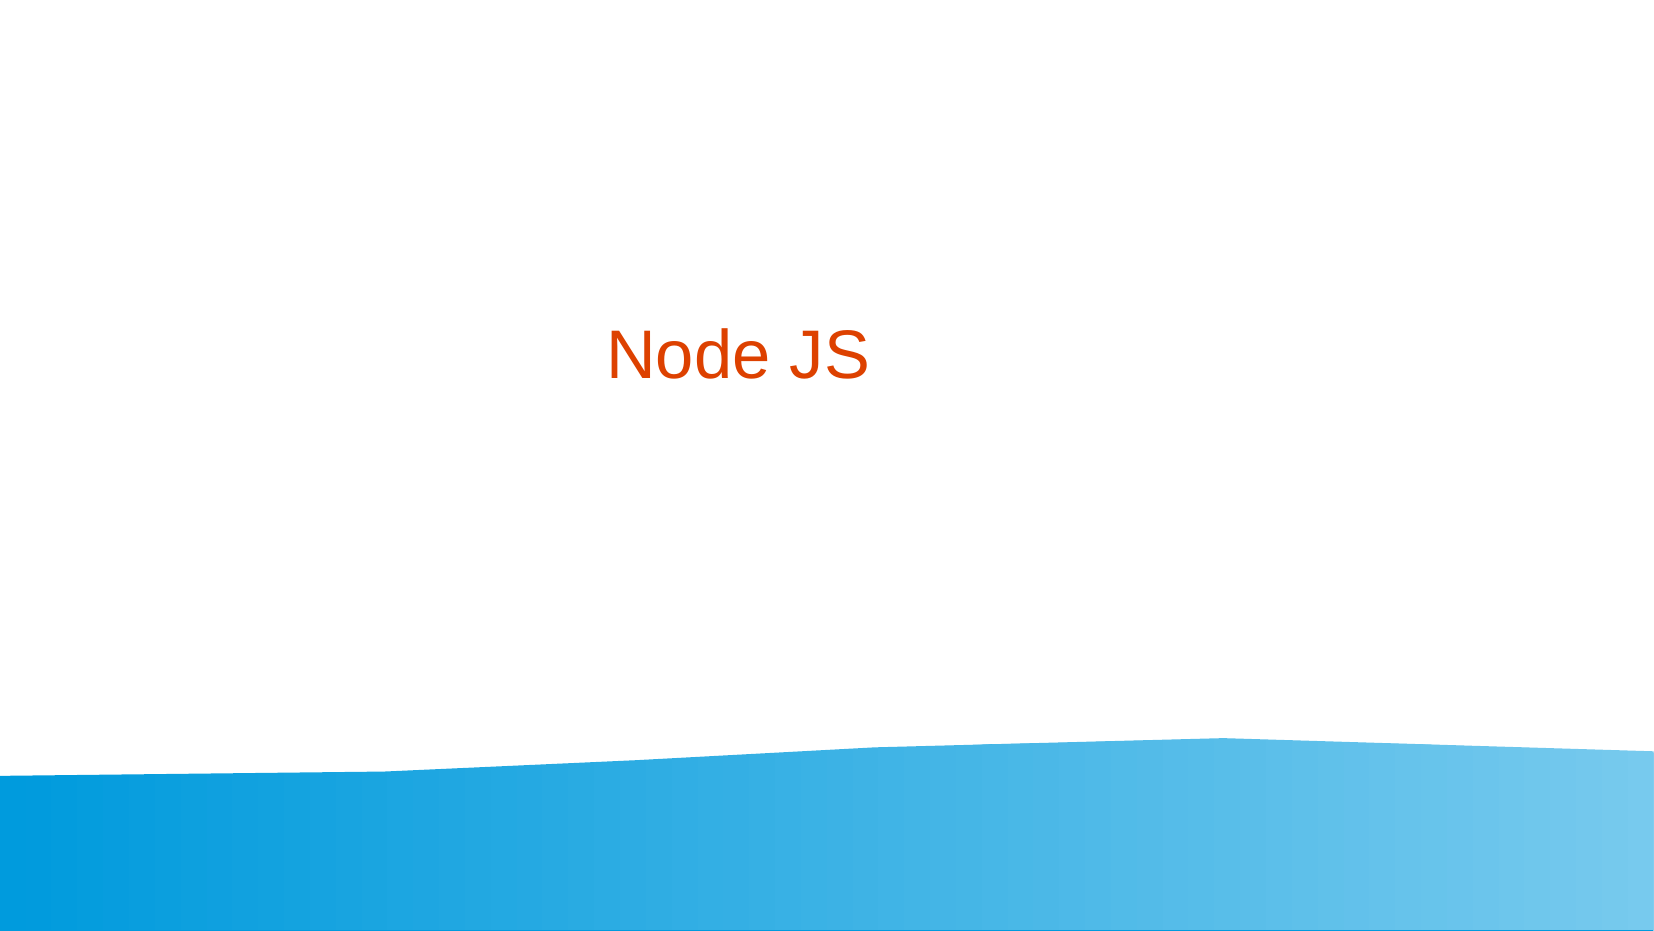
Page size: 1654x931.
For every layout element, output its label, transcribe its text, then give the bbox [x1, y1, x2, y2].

title Node JS [0, 265, 1477, 443]
